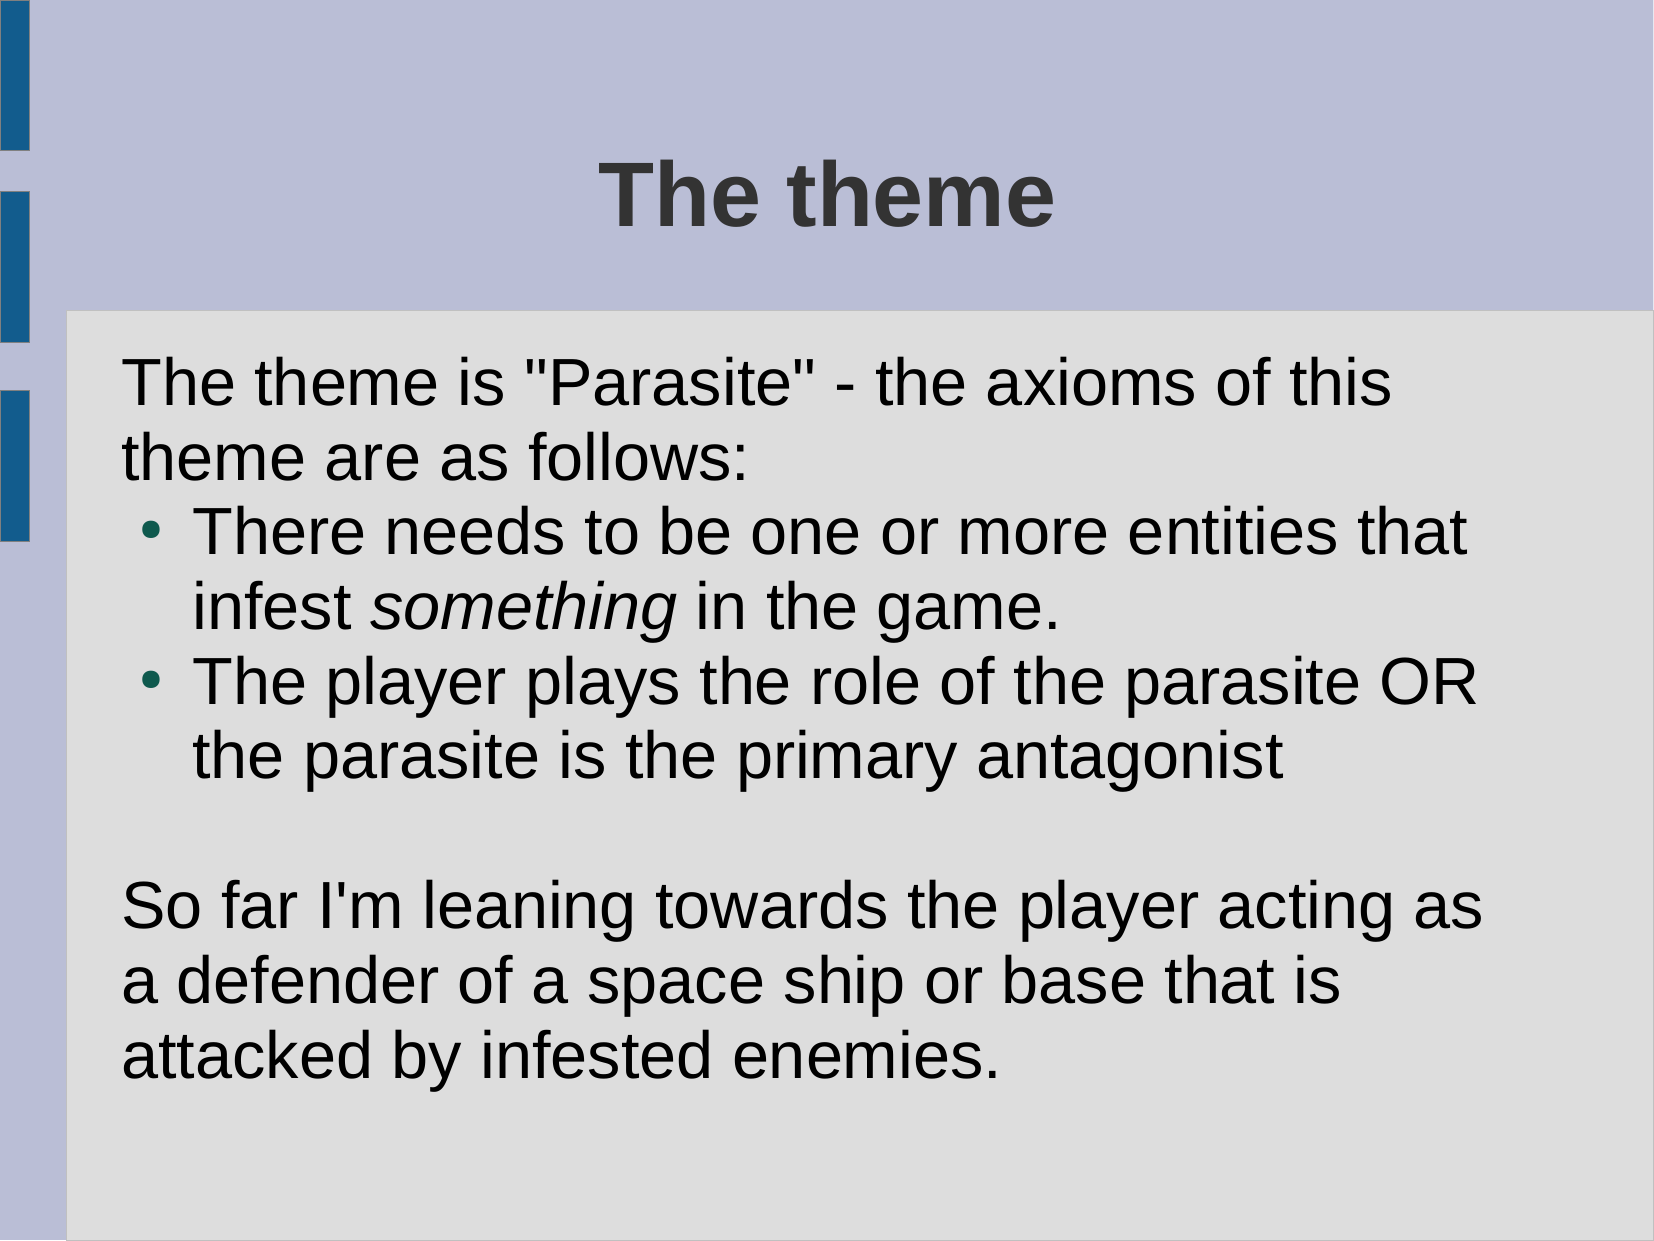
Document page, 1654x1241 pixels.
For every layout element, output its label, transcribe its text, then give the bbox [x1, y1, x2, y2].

list The theme is "Parasite" - the axioms of this theme are as follows: There needs to be one or more entities that infest something in the game. The player plays the role of the parasite OR the parasite is the primary antagonist So far I'm leaning towards the player acting as a defender of a space ship or base that is attacked by infested enemies. [121, 344, 1534, 1126]
title The theme [121, 91, 1534, 299]
